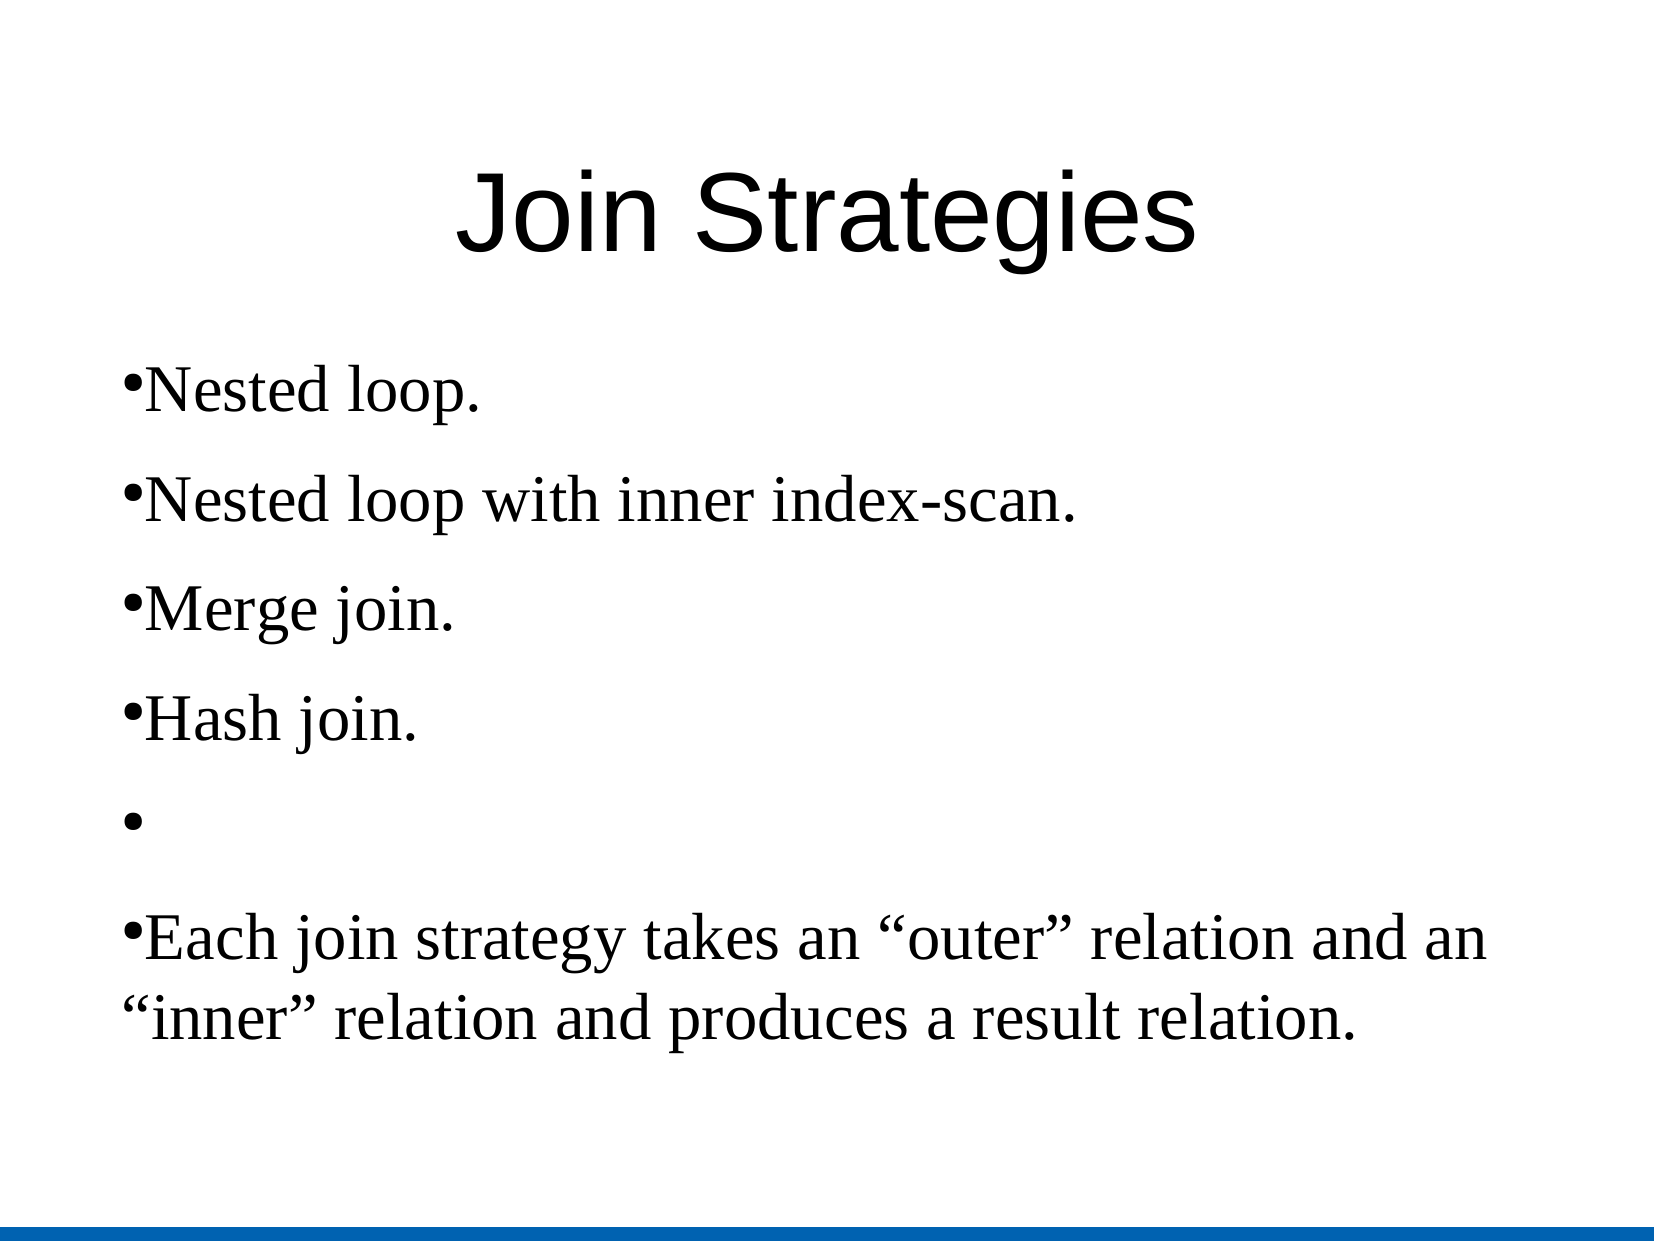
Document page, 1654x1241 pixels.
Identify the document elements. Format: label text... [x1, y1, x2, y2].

title Join Strategies [121, 102, 1533, 311]
list Nested loop. Nested loop with inner index-scan. Merge join. Hash join. Each join strategy takes an “outer” relation and an “inner” relation and produces a result relation. [121, 344, 1533, 1127]
